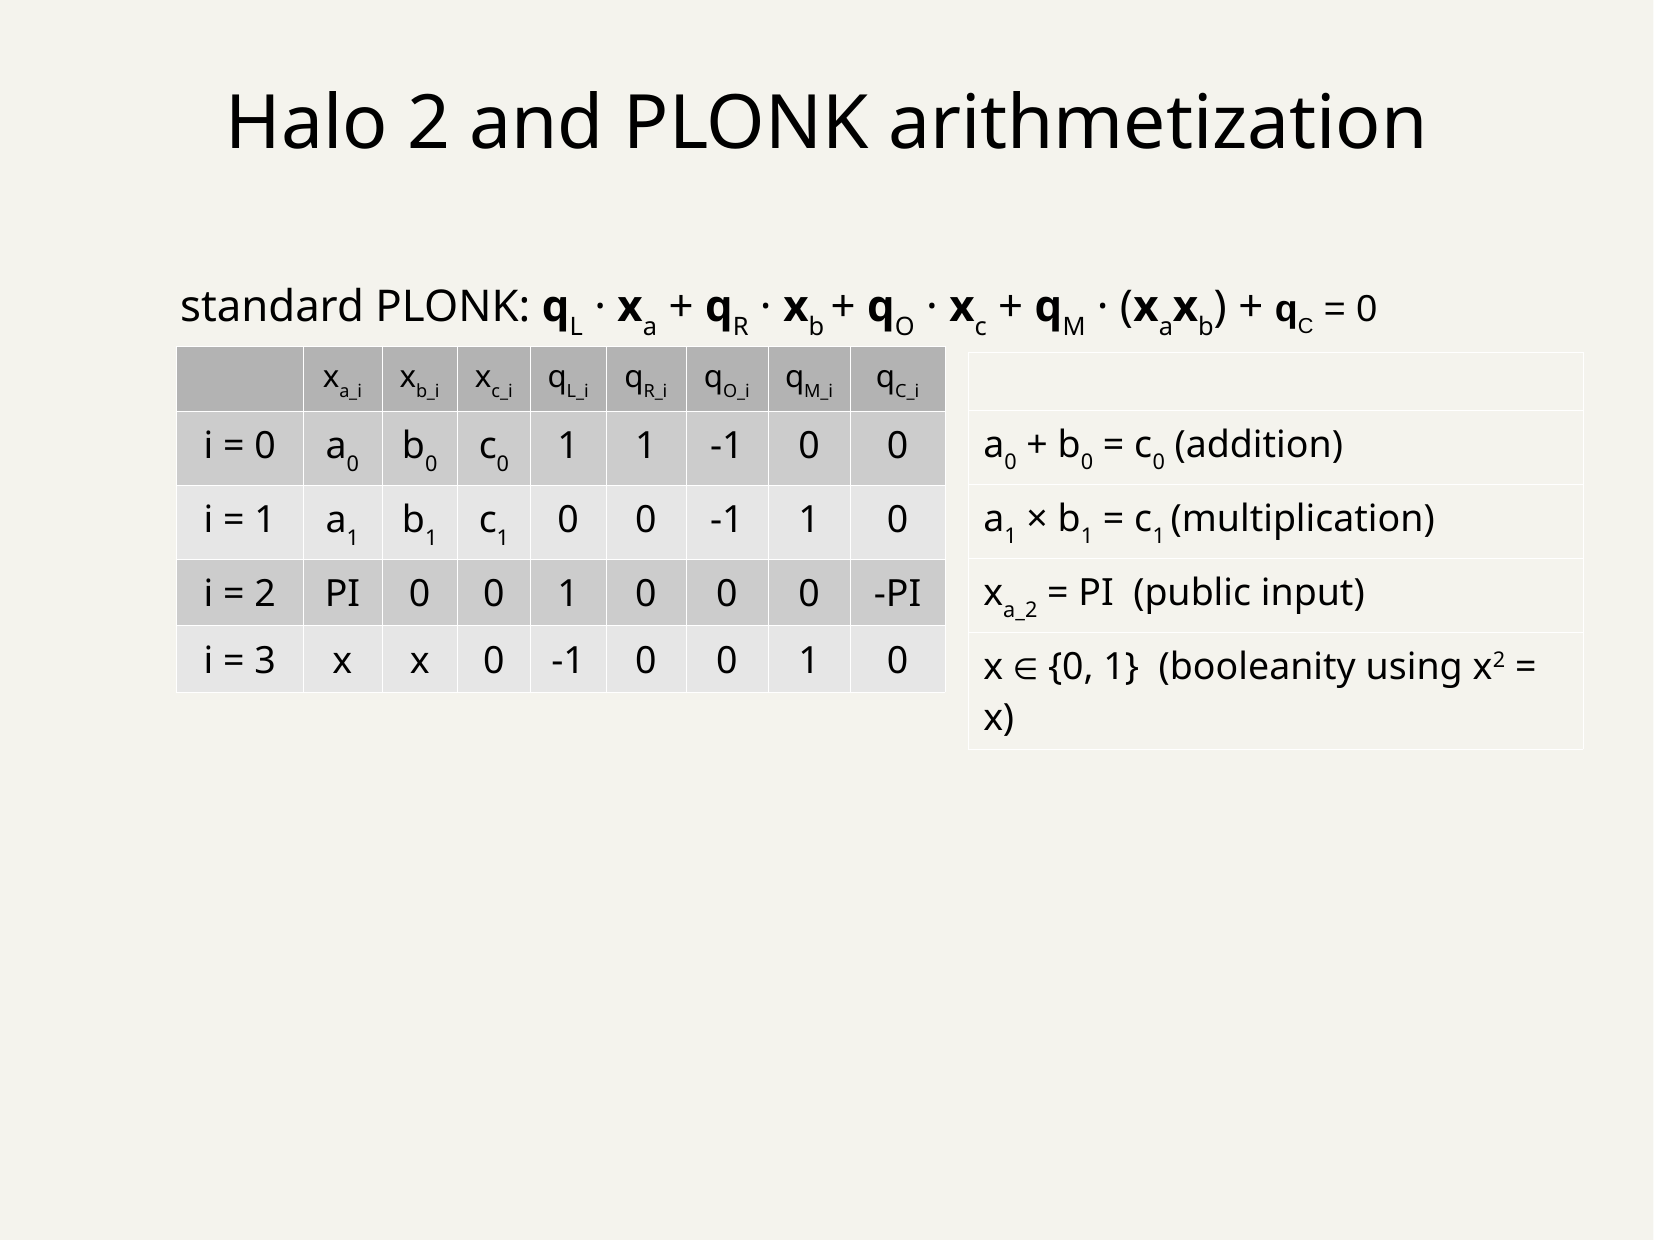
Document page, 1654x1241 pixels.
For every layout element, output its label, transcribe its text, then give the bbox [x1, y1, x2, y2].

table_cell a0 + b0 = c0 (addition) [969, 411, 1583, 484]
table_header qR_i [607, 347, 686, 411]
table_cell 0 [687, 626, 768, 692]
table_header xb_i [383, 347, 457, 411]
table_cell -PI [851, 560, 945, 625]
table_cell x [304, 626, 382, 692]
table_cell 0 [851, 412, 945, 485]
table_cell a0 [304, 412, 382, 485]
table_cell b0 [383, 412, 457, 485]
table_cell 0 [607, 486, 686, 559]
table_cell 0 [851, 486, 945, 559]
table_cell 1 [531, 412, 606, 485]
table_header xa_i [304, 347, 382, 411]
table_cell a1 × b1 = c1 (multiplication) [969, 485, 1583, 558]
text_box standard PLONK: qL · xa + qR · xb + qO · xc + qM · (xaxb) + qC = 0 [165, 267, 1560, 344]
table_cell 1 [769, 626, 850, 692]
title Halo 2 and PLONK arithmetization [82, 49, 1571, 189]
table_cell 1 [769, 486, 850, 559]
table_cell 1 [531, 560, 606, 625]
table_cell x [383, 626, 457, 692]
table_cell 0 [769, 412, 850, 485]
table_cell 0 [607, 626, 686, 692]
table_header qC_i [851, 347, 945, 411]
table_cell xa_2 = PI (public input) [969, 559, 1583, 632]
table_cell 0 [769, 560, 850, 625]
table_cell -1 [687, 486, 768, 559]
table_cell i = 0 [177, 412, 303, 485]
table_cell PI [304, 560, 382, 625]
table_cell 0 [458, 626, 530, 692]
table_header qL_i [531, 347, 606, 411]
table_cell 0 [851, 626, 945, 692]
table_cell 0 [607, 560, 686, 625]
table_cell 0 [383, 560, 457, 625]
table_cell i = 3 [177, 626, 303, 692]
table_header [969, 353, 1583, 410]
table_header xc_i [458, 347, 530, 411]
table_cell i = 1 [177, 486, 303, 559]
table_cell -1 [687, 412, 768, 485]
table_cell 0 [687, 560, 768, 625]
table_cell -1 [531, 626, 606, 692]
table_header qO_i [687, 347, 768, 411]
table_header [177, 347, 303, 411]
table_cell c1 [458, 486, 530, 559]
table_cell a1 [304, 486, 382, 559]
table_header qM_i [769, 347, 850, 411]
table_cell 1 [607, 412, 686, 485]
table_cell x ∈ {0, 1} (booleanity using x2 = x) [969, 633, 1583, 749]
table_cell c0 [458, 412, 530, 485]
table_cell 0 [458, 560, 530, 625]
table_cell i = 2 [177, 560, 303, 625]
table_cell b1 [383, 486, 457, 559]
table_cell 0 [531, 486, 606, 559]
